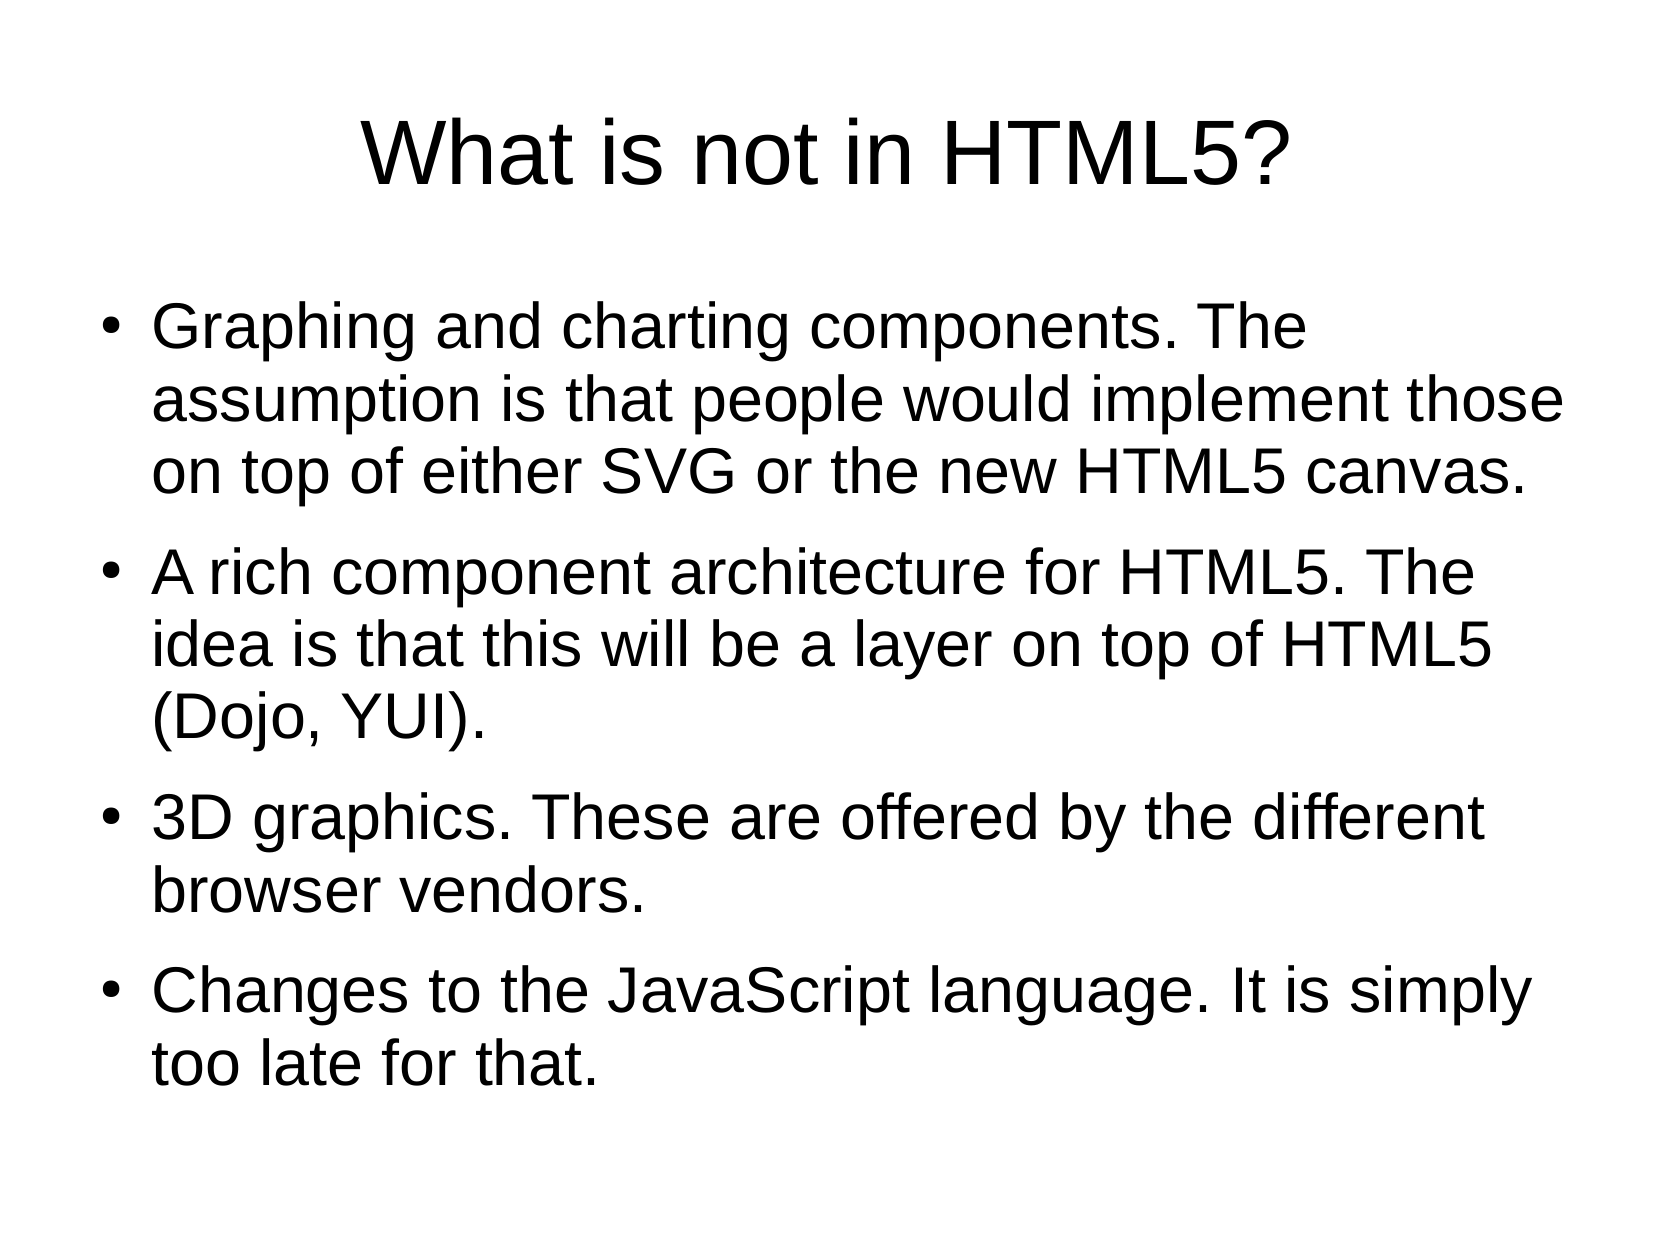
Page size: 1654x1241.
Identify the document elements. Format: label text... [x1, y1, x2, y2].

title What is not in HTML5? [82, 49, 1571, 257]
list Graphing and charting components. The assumption is that people would implement those on top of either SVG or the new HTML5 canvas. A rich component architecture for HTML5. The idea is that this will be a layer on top of HTML5 (Dojo, YUI). 3D graphics. These are offered by the different browser vendors. Changes to the JavaScript language. It is simply too late for that. [82, 290, 1571, 1109]
